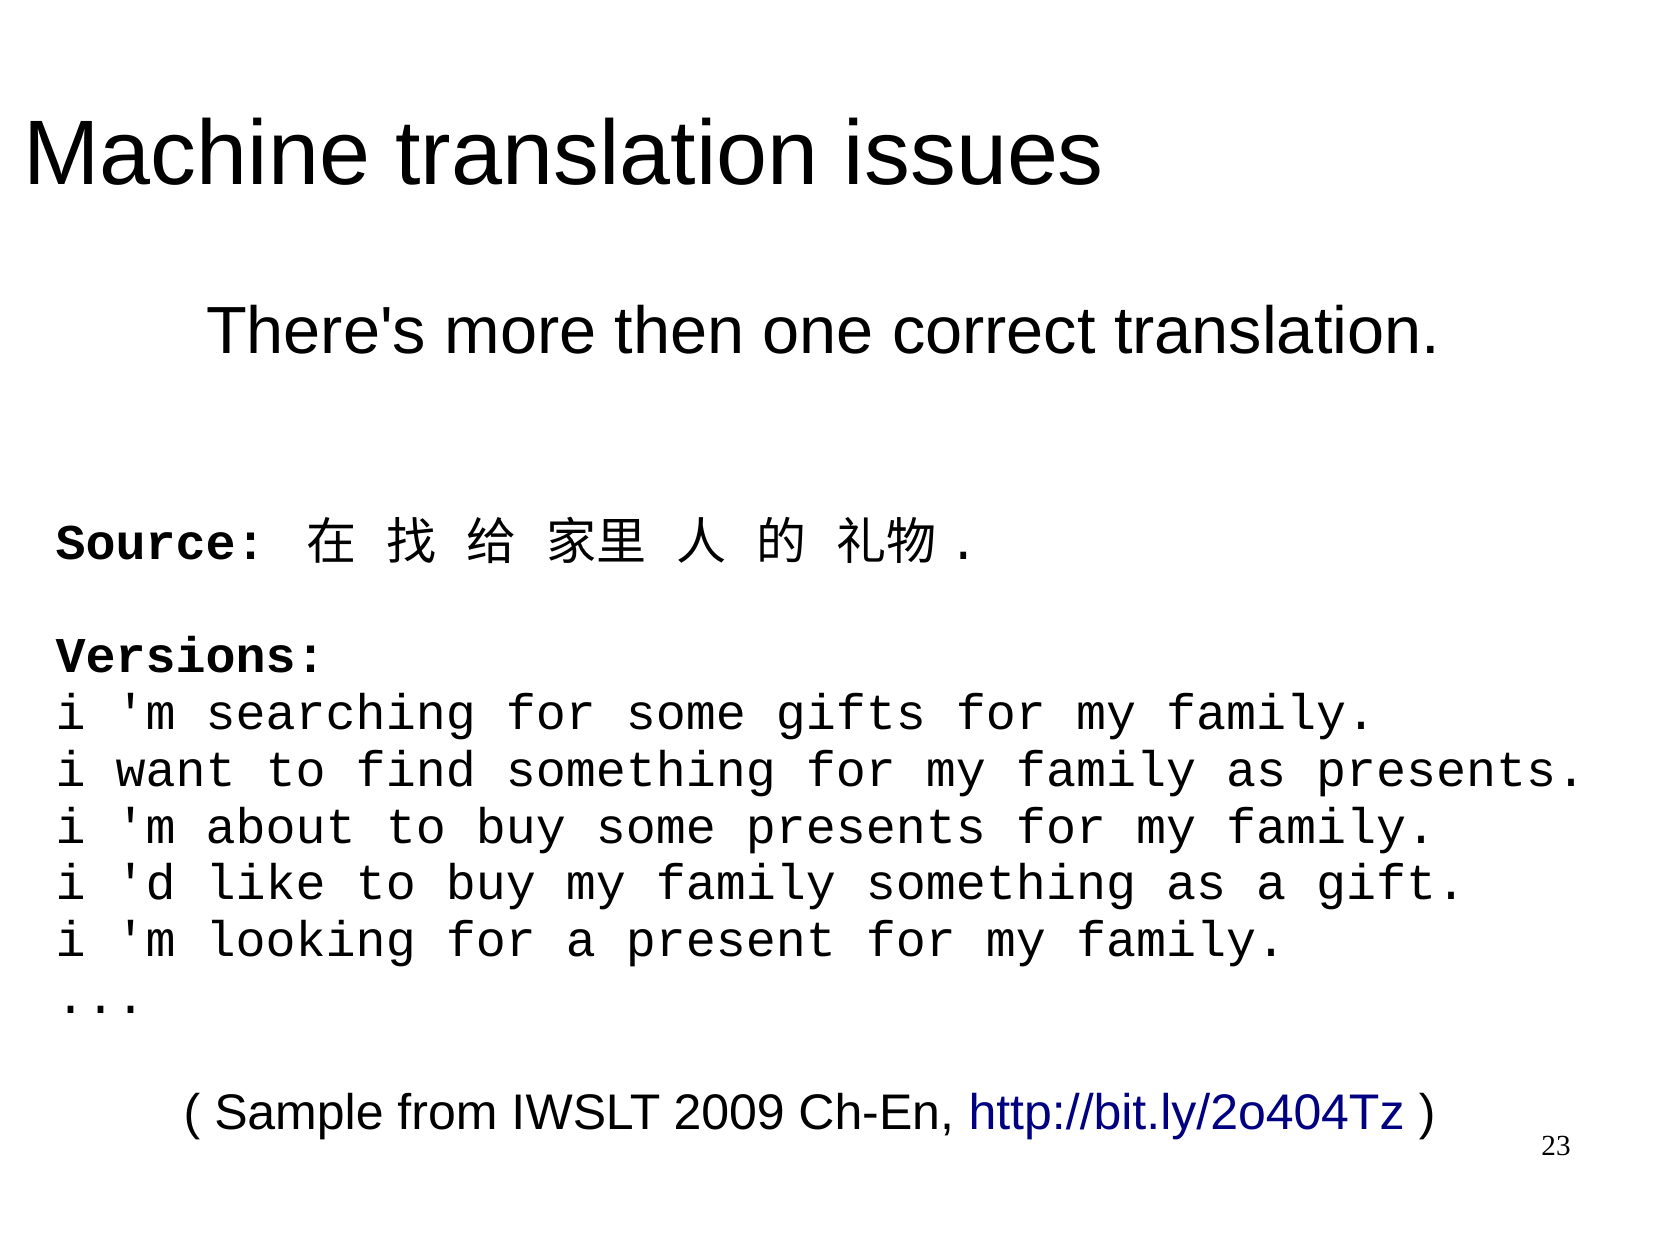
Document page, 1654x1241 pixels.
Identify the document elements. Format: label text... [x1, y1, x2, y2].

title Machine translation issues [23, 49, 1512, 257]
text_box There's more then one correct translation. Source: 在 找 给 家里 人 的 礼物. Versions: i 'm searching for some gifts for my family. i want to find something for my family as presents. i 'm about to buy some presents for my family. i 'd like to buy my family something as a gift. i 'm looking for a present for my family. ... ( Sample from IWSLT 2009 Ch-En, http://bit.ly/2o404Tz ) [40, 285, 1607, 1166]
